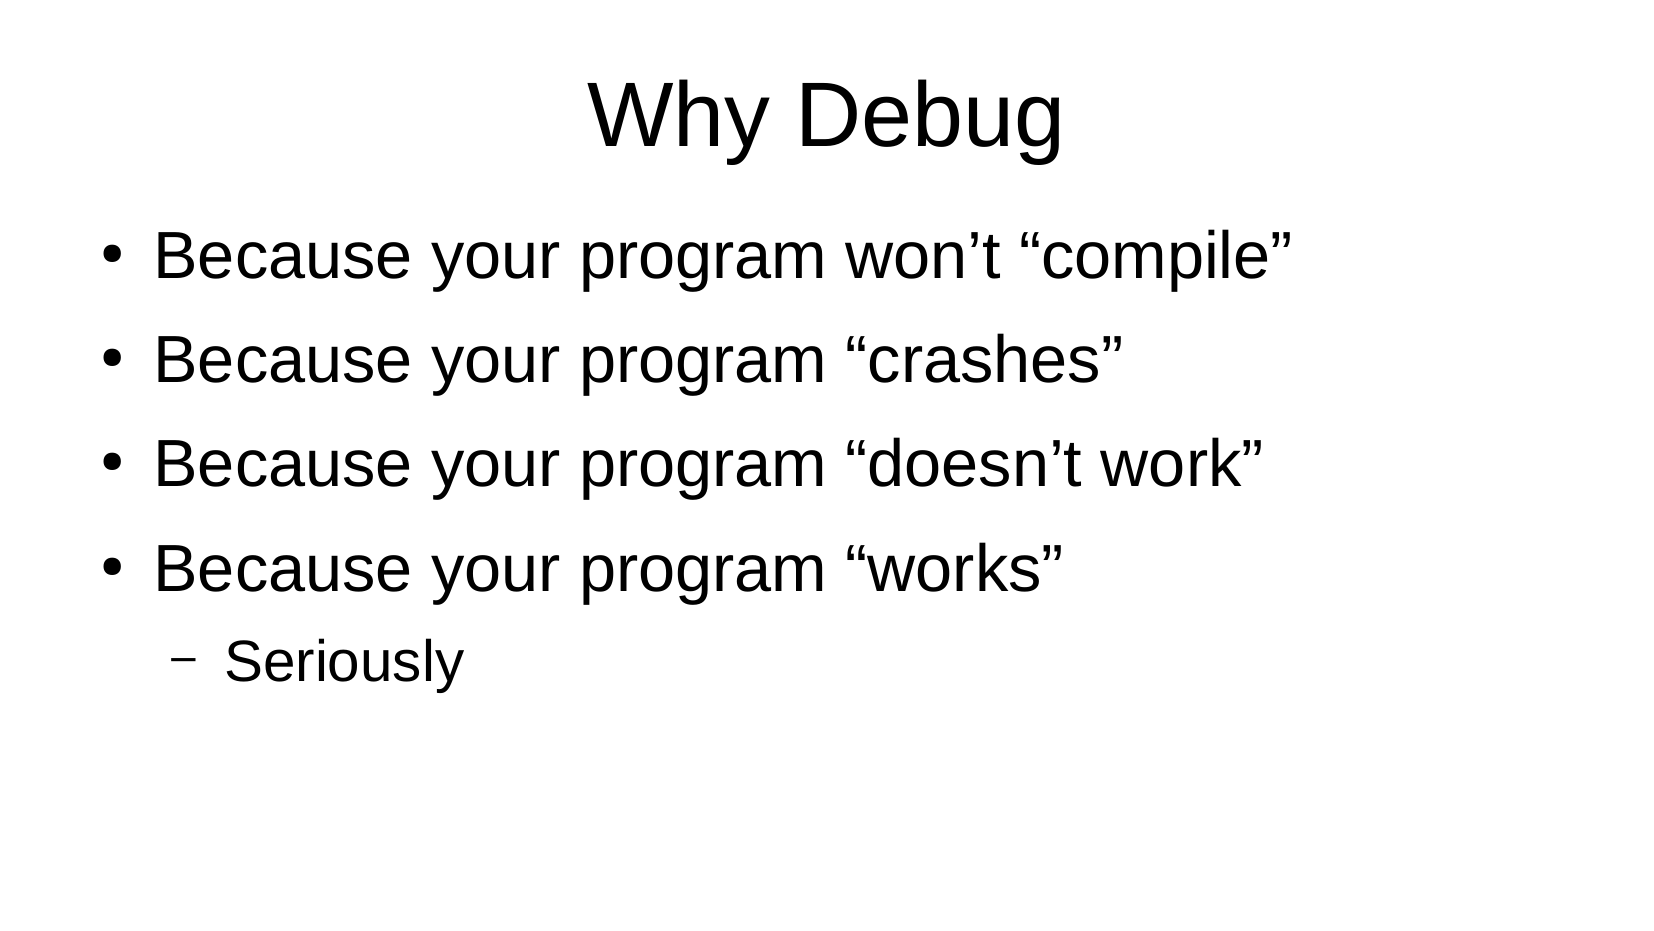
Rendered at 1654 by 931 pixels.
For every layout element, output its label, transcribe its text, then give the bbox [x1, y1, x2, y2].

list Because your program won’t “compile” Because your program “crashes” Because your program “doesn’t work” Because your program “works” Seriously [82, 217, 1571, 758]
title Why Debug [82, 37, 1571, 193]
